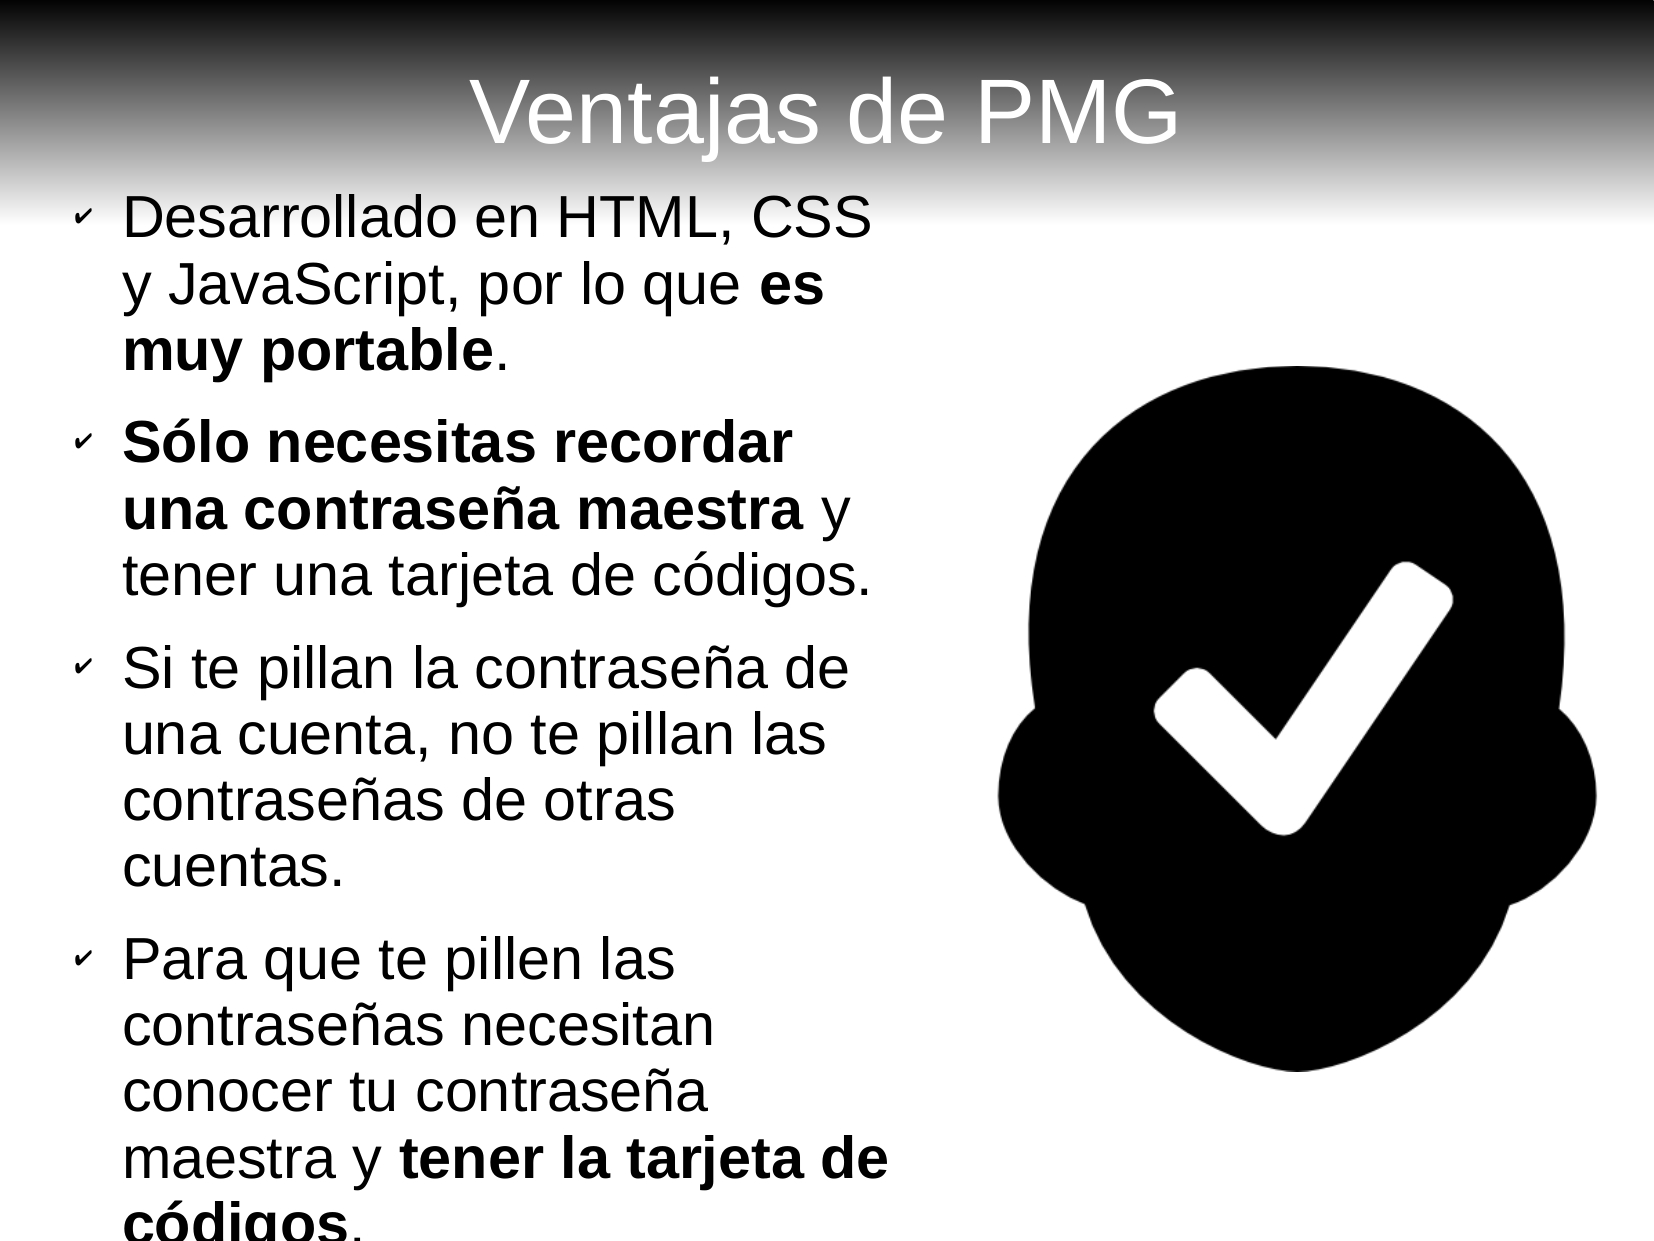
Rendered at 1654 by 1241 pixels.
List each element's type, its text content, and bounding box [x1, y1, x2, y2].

title Ventajas de PMG [0, 0, 1654, 225]
picture [944, 366, 1651, 1072]
list Desarrollado en HTML, CSS y JavaScript, por lo que es muy portable. Sólo necesitas recordar una contraseña maestra y tener una tarjeta de códigos. Si te pillan la contraseña de una cuenta, no te pillan las contraseñas de otras cuentas. Para que te pillen las contraseñas necesitan conocer tu contraseña maestra y tener la tarjeta de códigos. [59, 182, 914, 1241]
